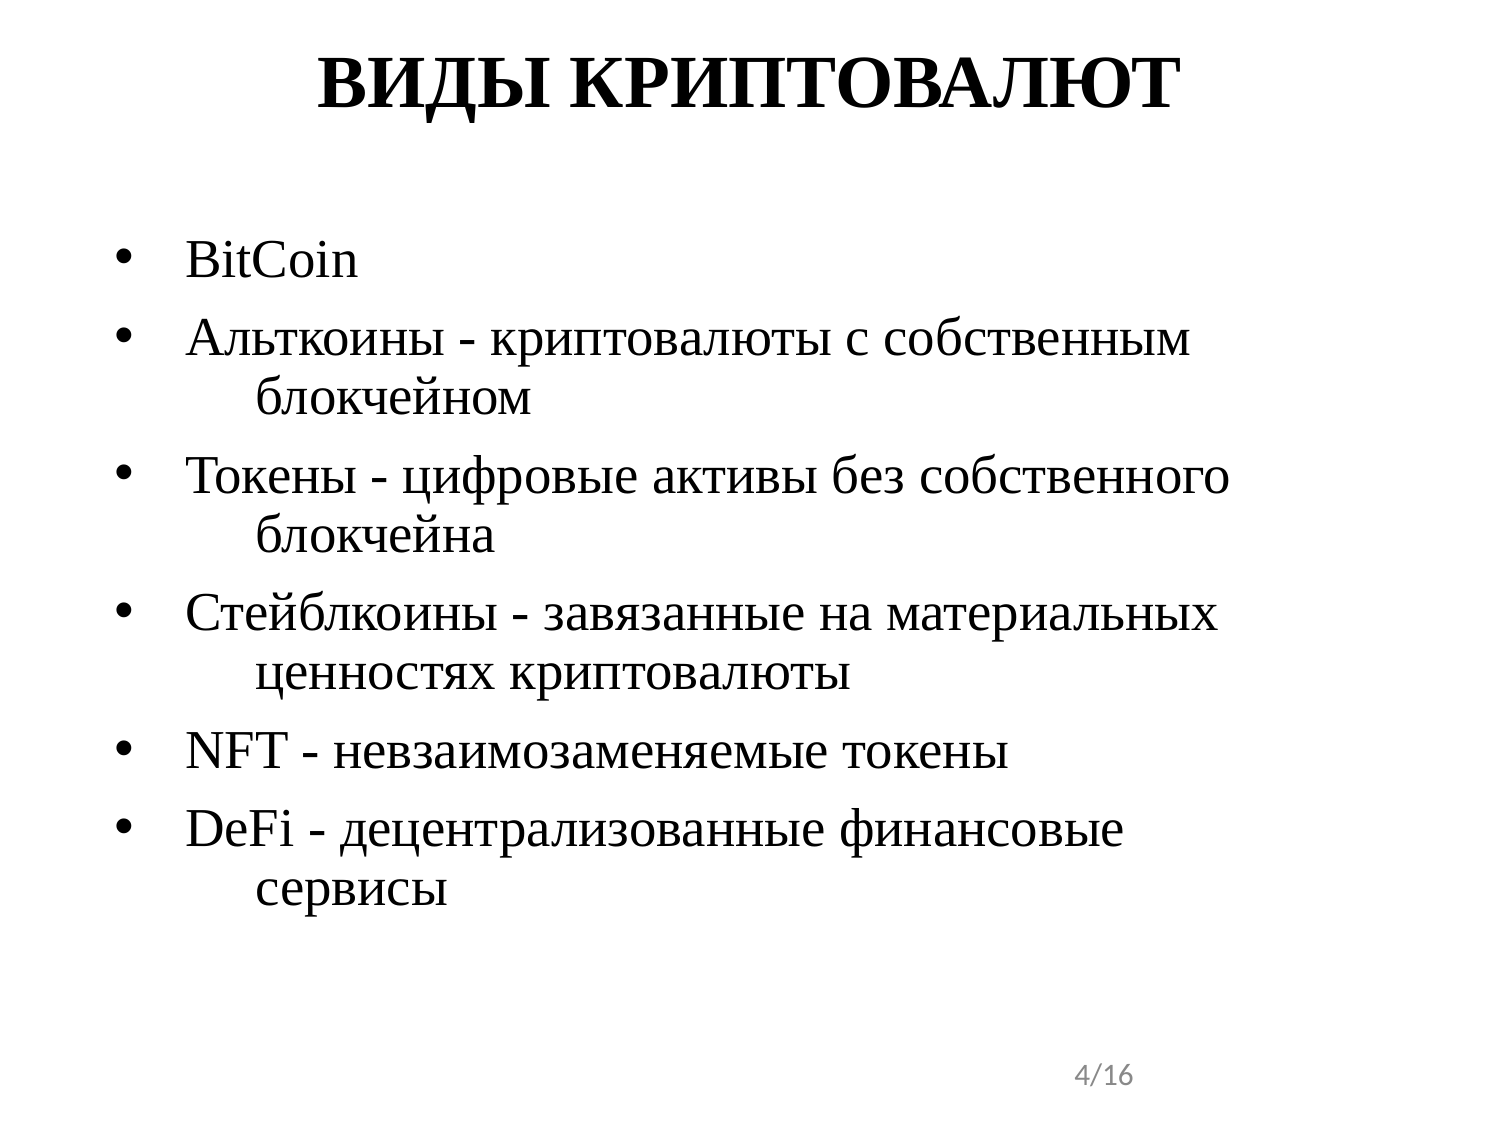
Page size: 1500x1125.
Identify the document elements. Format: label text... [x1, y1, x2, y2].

slide_number 4/16 [1059, 1042, 1397, 1103]
list BitCoin Альткоины - криптовалюты с собственным блокчейном Токены - цифровые активы без собственного блокчейна Стейблкоины - завязанные на материальных ценностях криптовалюты NFT - невзаимозаменяемые токены DeFi - децентрализованные финансовые сервисы [103, 224, 1282, 927]
title ВИДЫ КРИПТОВАЛЮТ [0, 0, 1500, 167]
